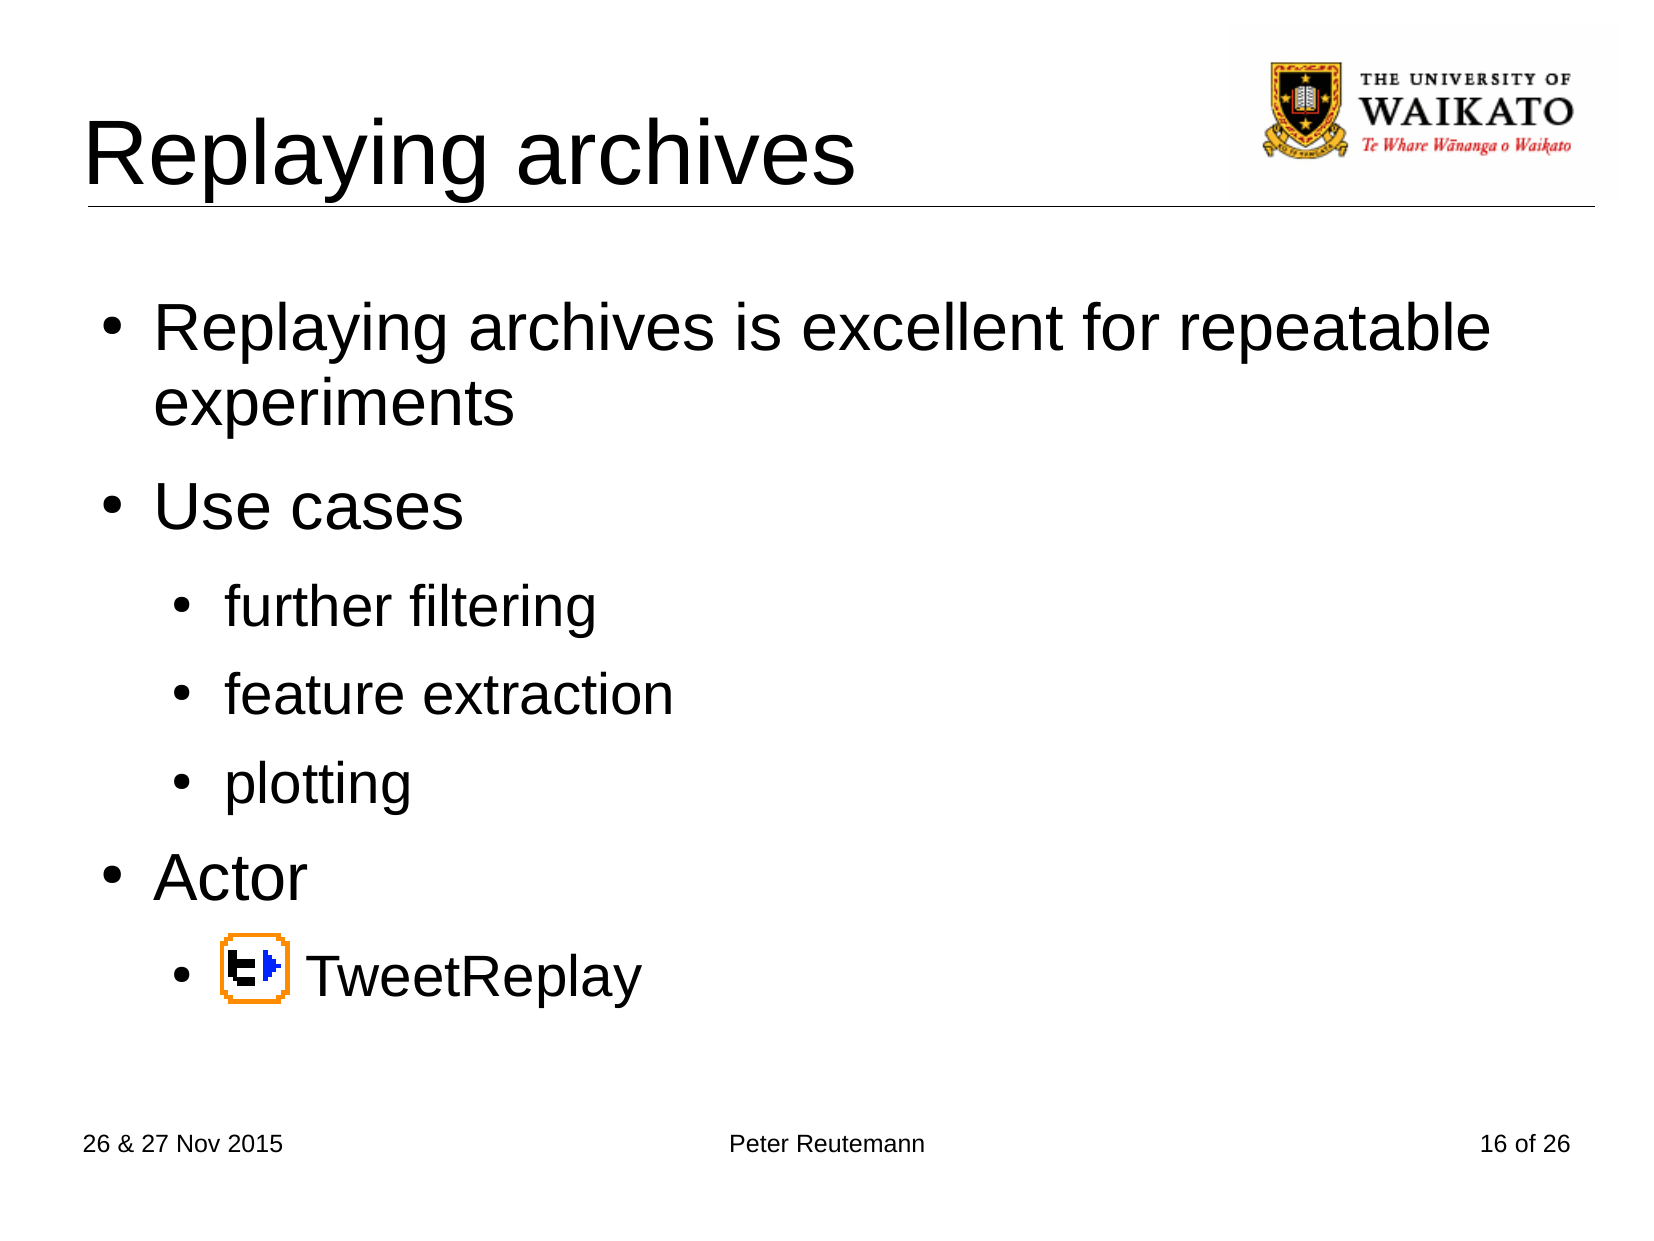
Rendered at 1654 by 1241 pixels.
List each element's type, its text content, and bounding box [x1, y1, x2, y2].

title Replaying archives [82, 49, 1571, 257]
picture [220, 933, 290, 1004]
list Replaying archives is excellent for repeatable experiments Use cases further filtering feature extraction plotting Actor TweetReplay [82, 290, 1571, 1010]
picture [1228, 24, 1619, 201]
